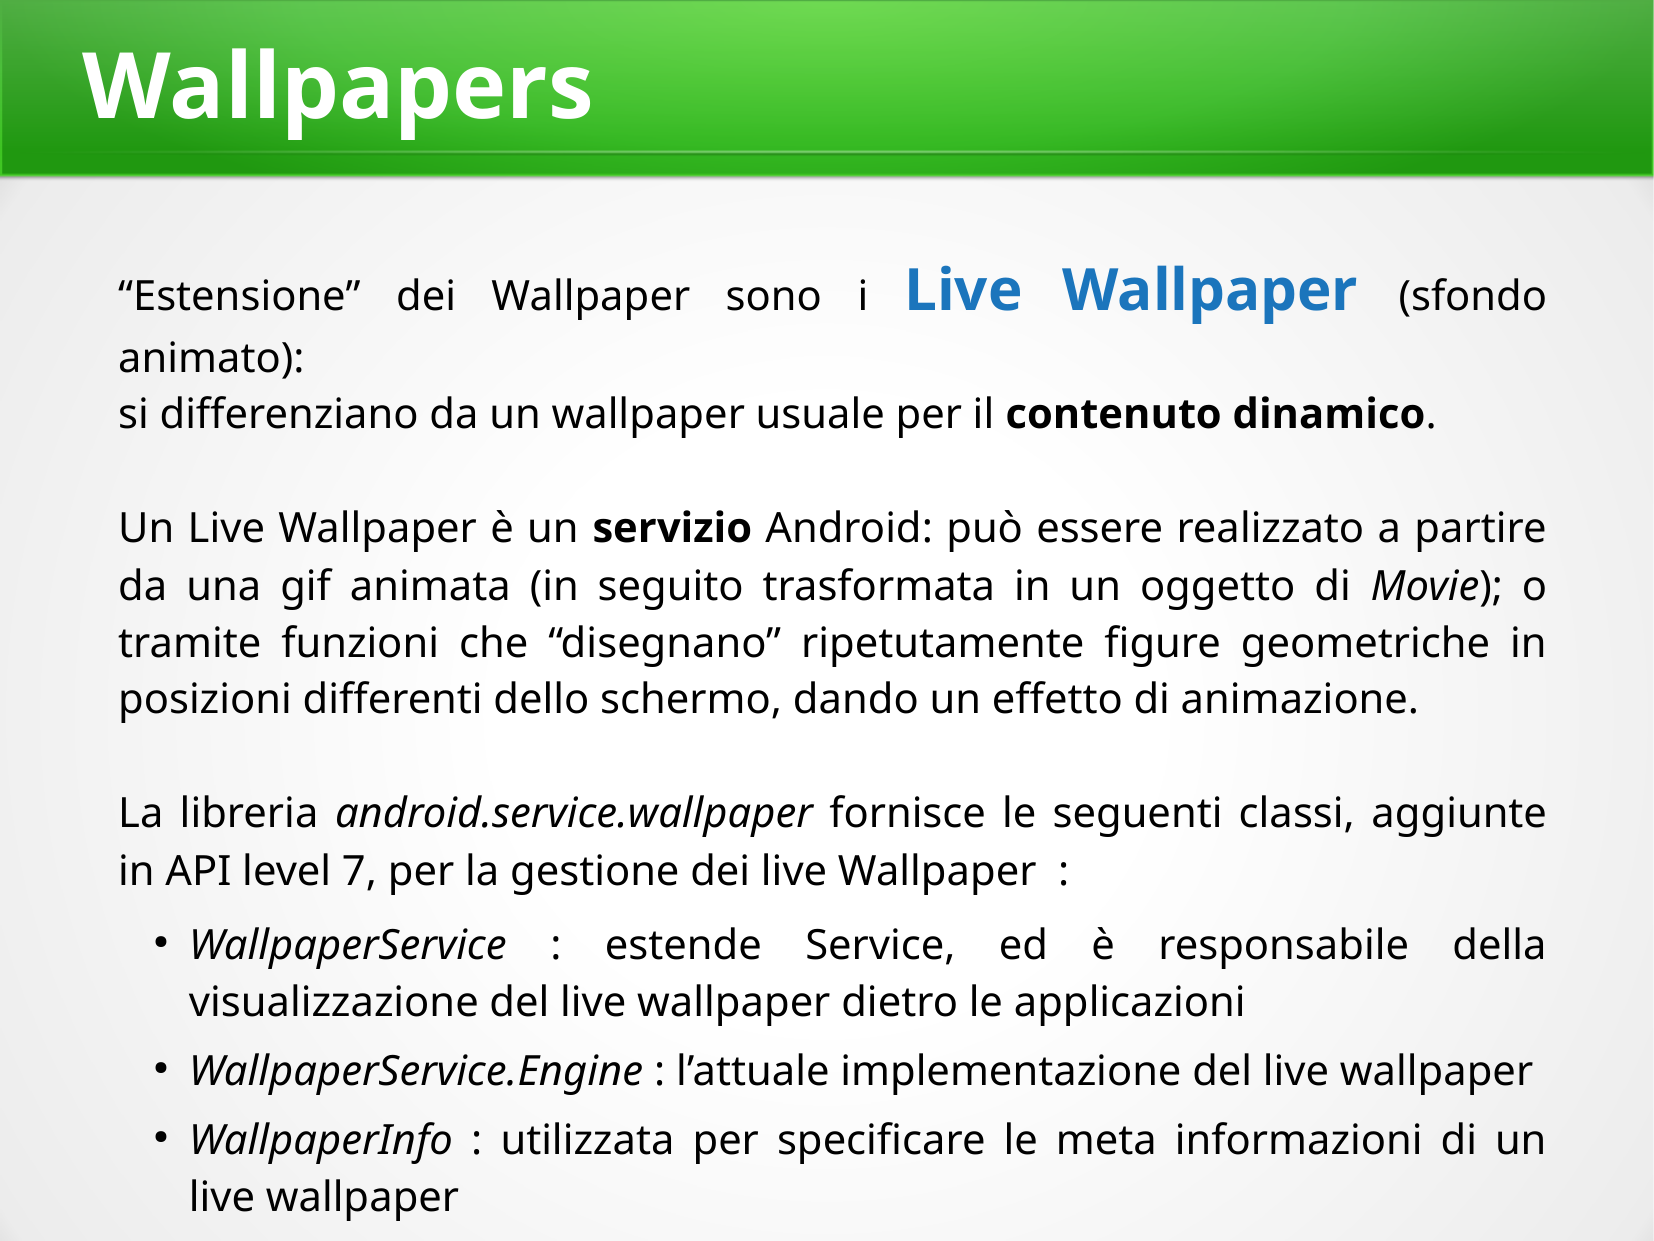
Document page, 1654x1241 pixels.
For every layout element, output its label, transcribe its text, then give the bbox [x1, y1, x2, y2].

title Wallpapers [82, 11, 1571, 154]
subtitle “Estensione” dei Wallpaper sono i Live Wallpaper (sfondo animato): si differenziano da un wallpaper usuale per il contenuto dinamico. Un Live Wallpaper è un servizio Android: può essere realizzato a partire da una gif animata (in seguito trasformata in un oggetto di Movie); o tramite funzioni che “disegnano” ripetutamente figure geometriche in posizioni differenti dello schermo, dando un effetto di animazione. La libreria android.service.wallpaper fornisce le seguenti classi, aggiunte in API level 7, per la gestione dei live Wallpaper : WallpaperService : estende Service, ed è responsabile della visualizzazione del live wallpaper dietro le applicazioni WallpaperService.Engine : l’attuale implementazione del live wallpaper WallpaperInfo : utilizzata per specificare le meta informazioni di un live wallpaper Per approfondimenti consultare https://developer.android.com/ [118, 248, 1548, 1241]
picture [0, 0, 1654, 1241]
